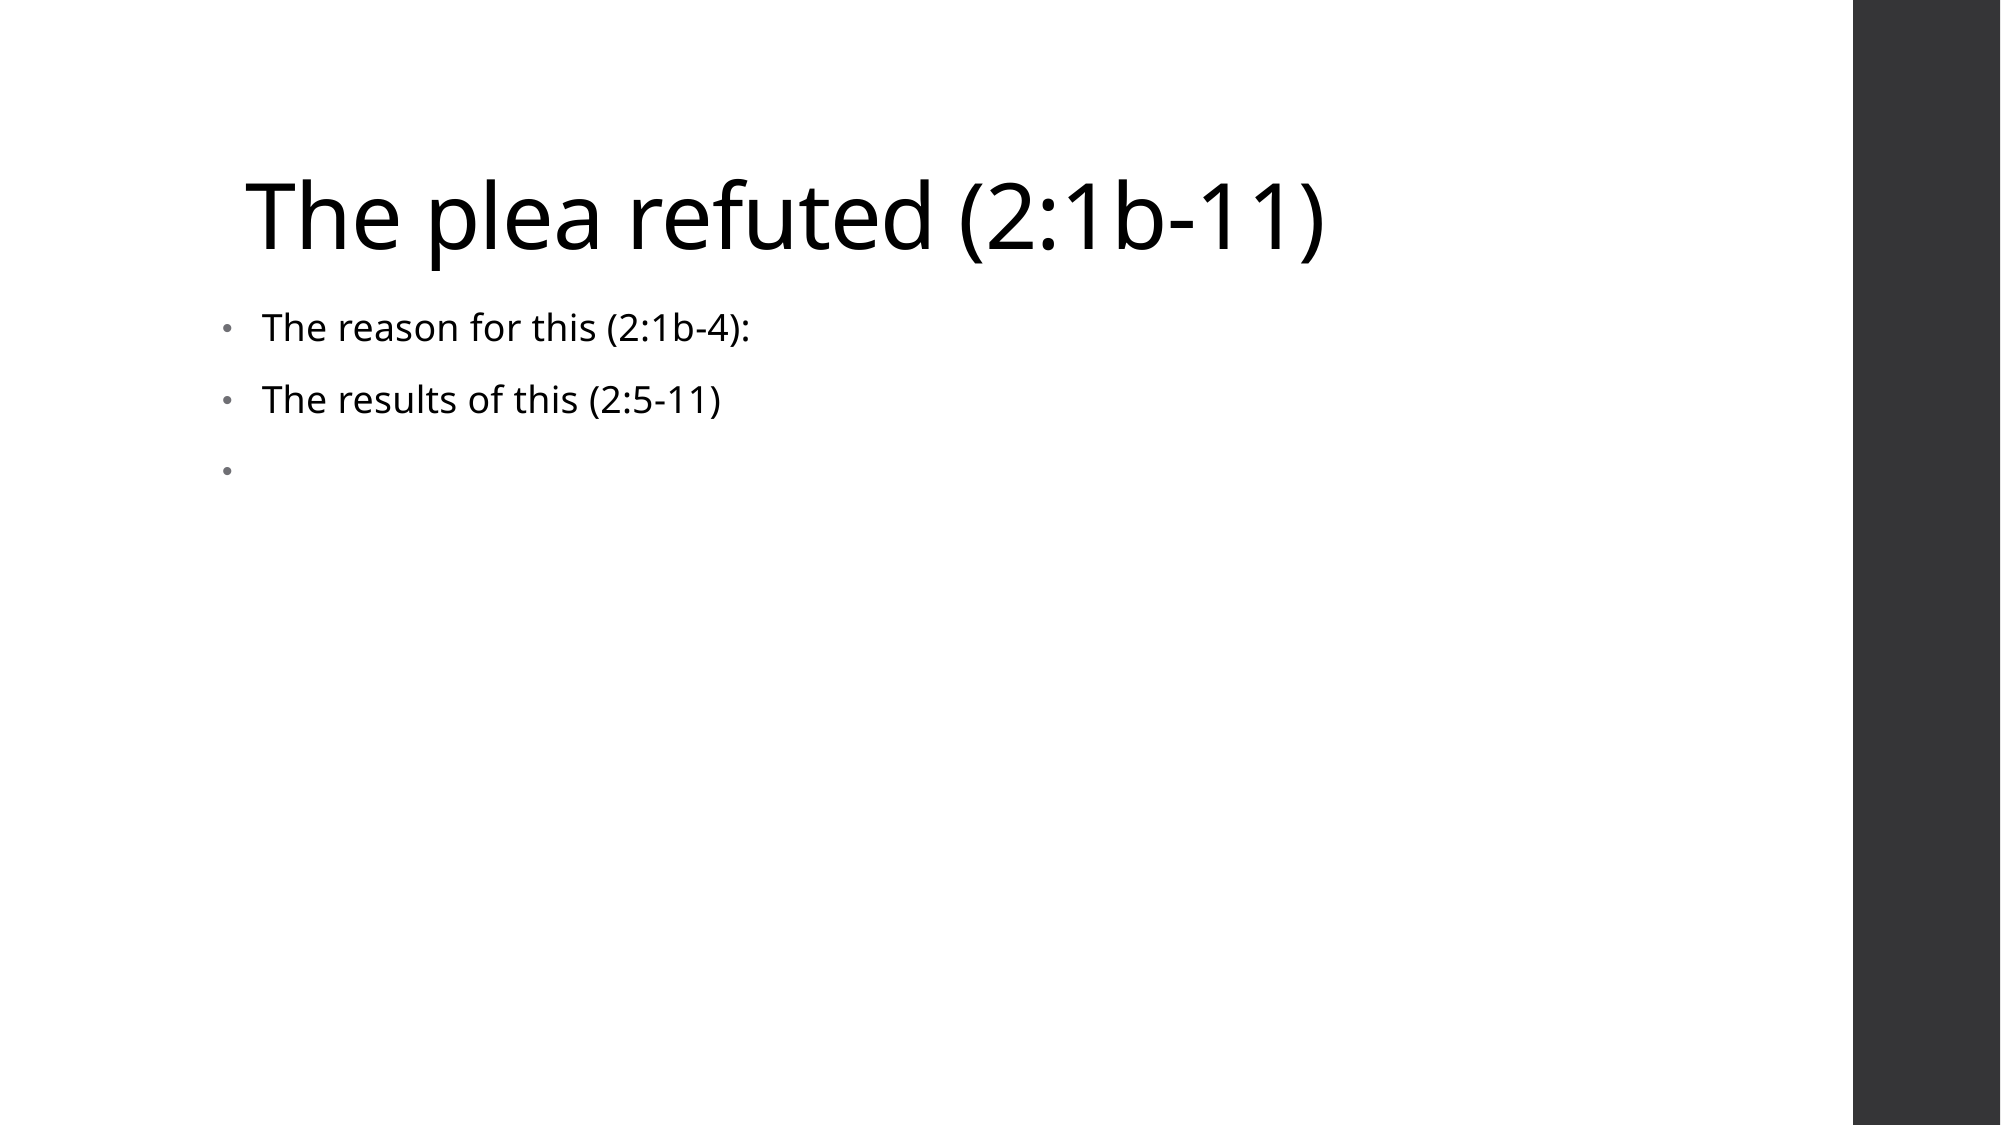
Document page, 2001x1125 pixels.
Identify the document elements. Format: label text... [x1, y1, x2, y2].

title The plea refuted (2:1b-11) [206, 60, 1797, 278]
list The reason for this (2:1b-4): The results of this (2:5-11) [206, 299, 1617, 1014]
